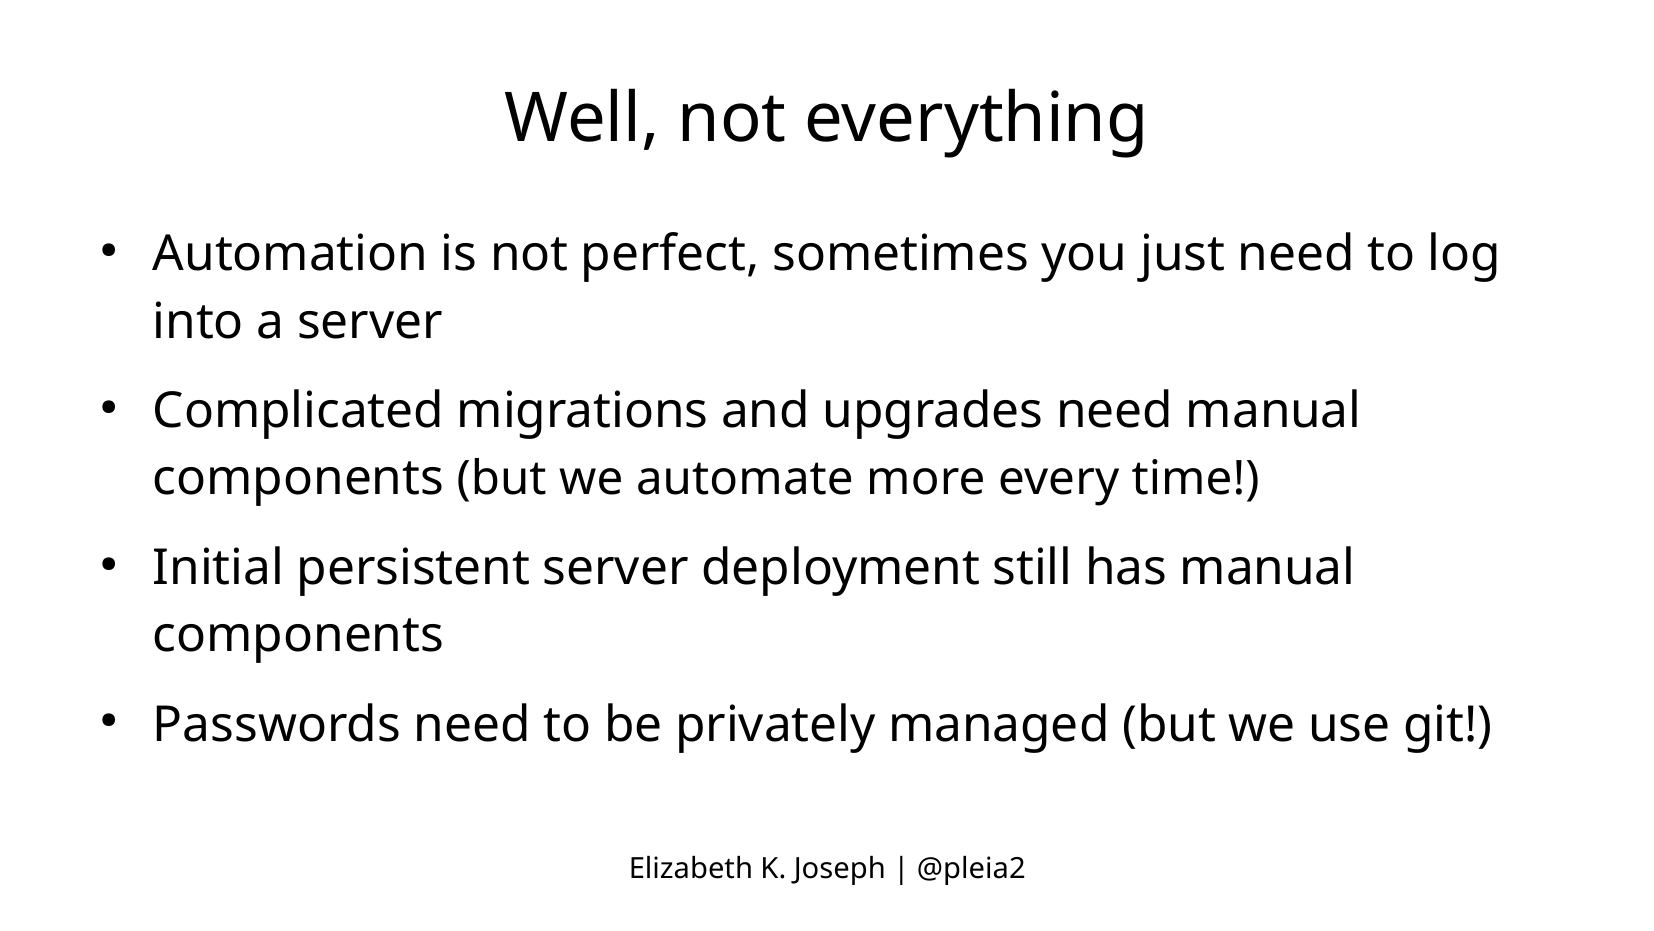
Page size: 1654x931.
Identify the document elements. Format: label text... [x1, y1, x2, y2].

title Well, not everything [82, 37, 1571, 193]
list Automation is not perfect, sometimes you just need to log into a server Complicated migrations and upgrades need manual components (but we automate more every time!) Initial persistent server deployment still has manual components Passwords need to be privately managed (but we use git!) [82, 217, 1571, 758]
